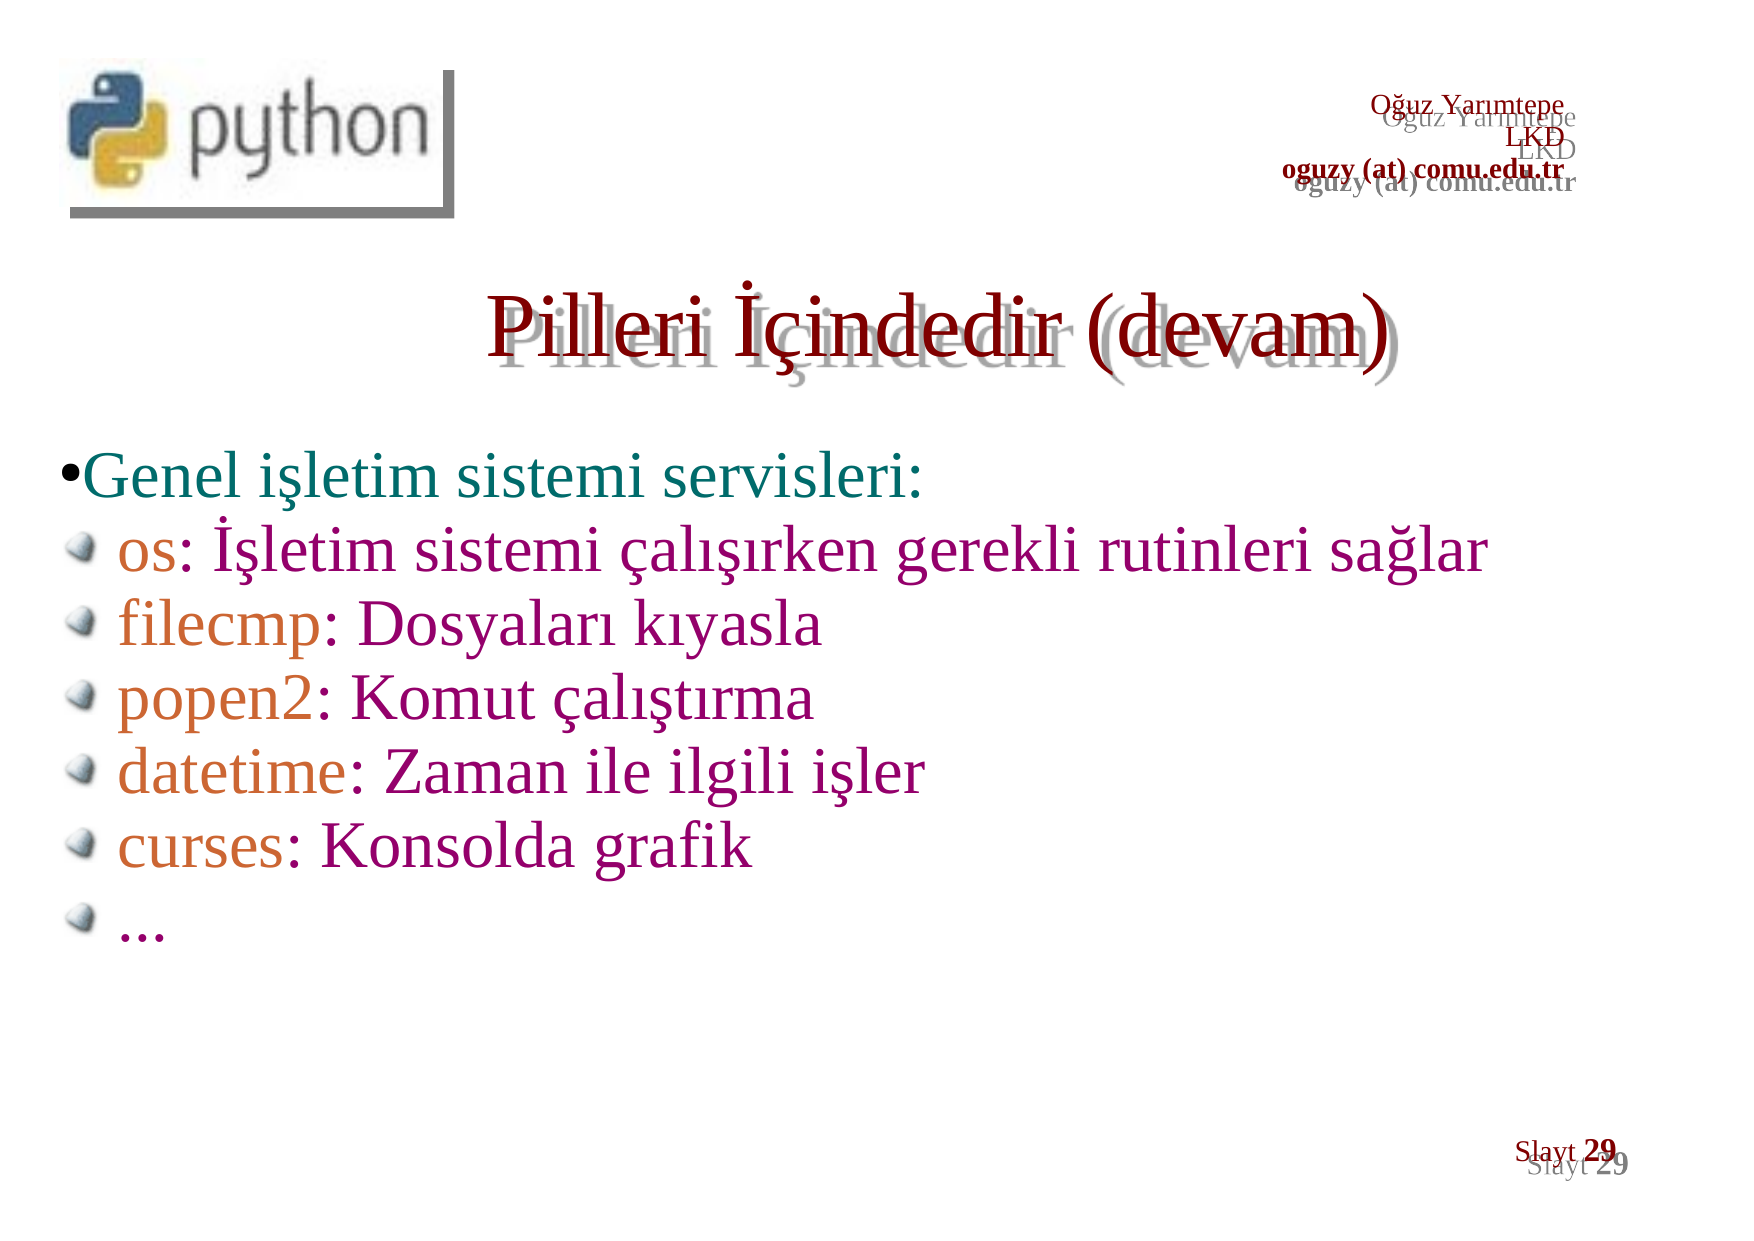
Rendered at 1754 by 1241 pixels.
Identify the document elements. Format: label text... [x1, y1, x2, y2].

title Pilleri İçindedir (devam) [194, 256, 1684, 360]
picture [59, 58, 443, 207]
subtitle Genel işletim sistemi servisleri: os: İşletim sistemi çalışırken gerekli rutinleri sağlar filecmp: Dosyaları kıyasla popen2: Komut çalıştırma datetime: Zaman ile ilgili işler curses: Konsolda grafik ... [59, 360, 1695, 1034]
